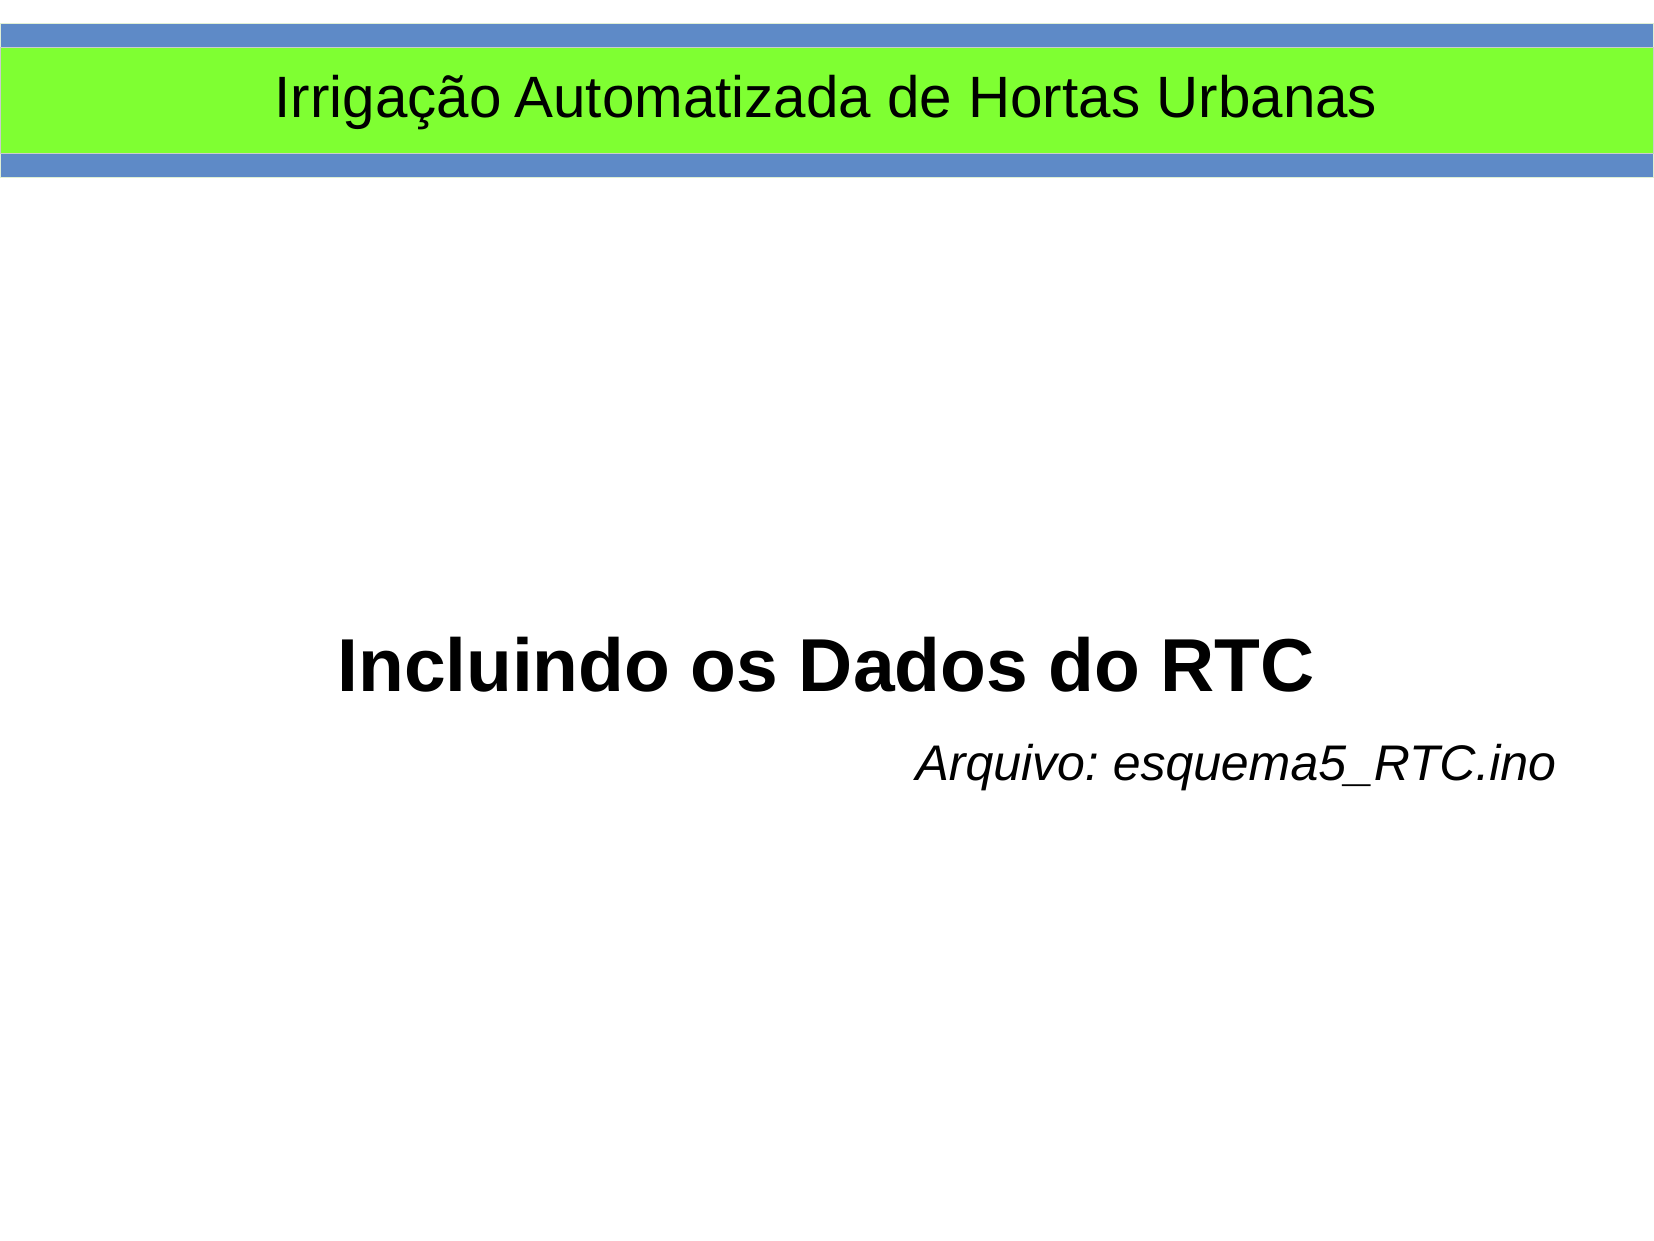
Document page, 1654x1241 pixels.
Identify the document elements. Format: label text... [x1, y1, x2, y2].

title Irrigação Automatizada de Hortas Urbanas [200, 41, 1512, 154]
text_box Incluindo os Dados do RTC Arquivo: esquema5_RTC.ino [82, 574, 1571, 757]
text_box [0, 23, 1654, 178]
